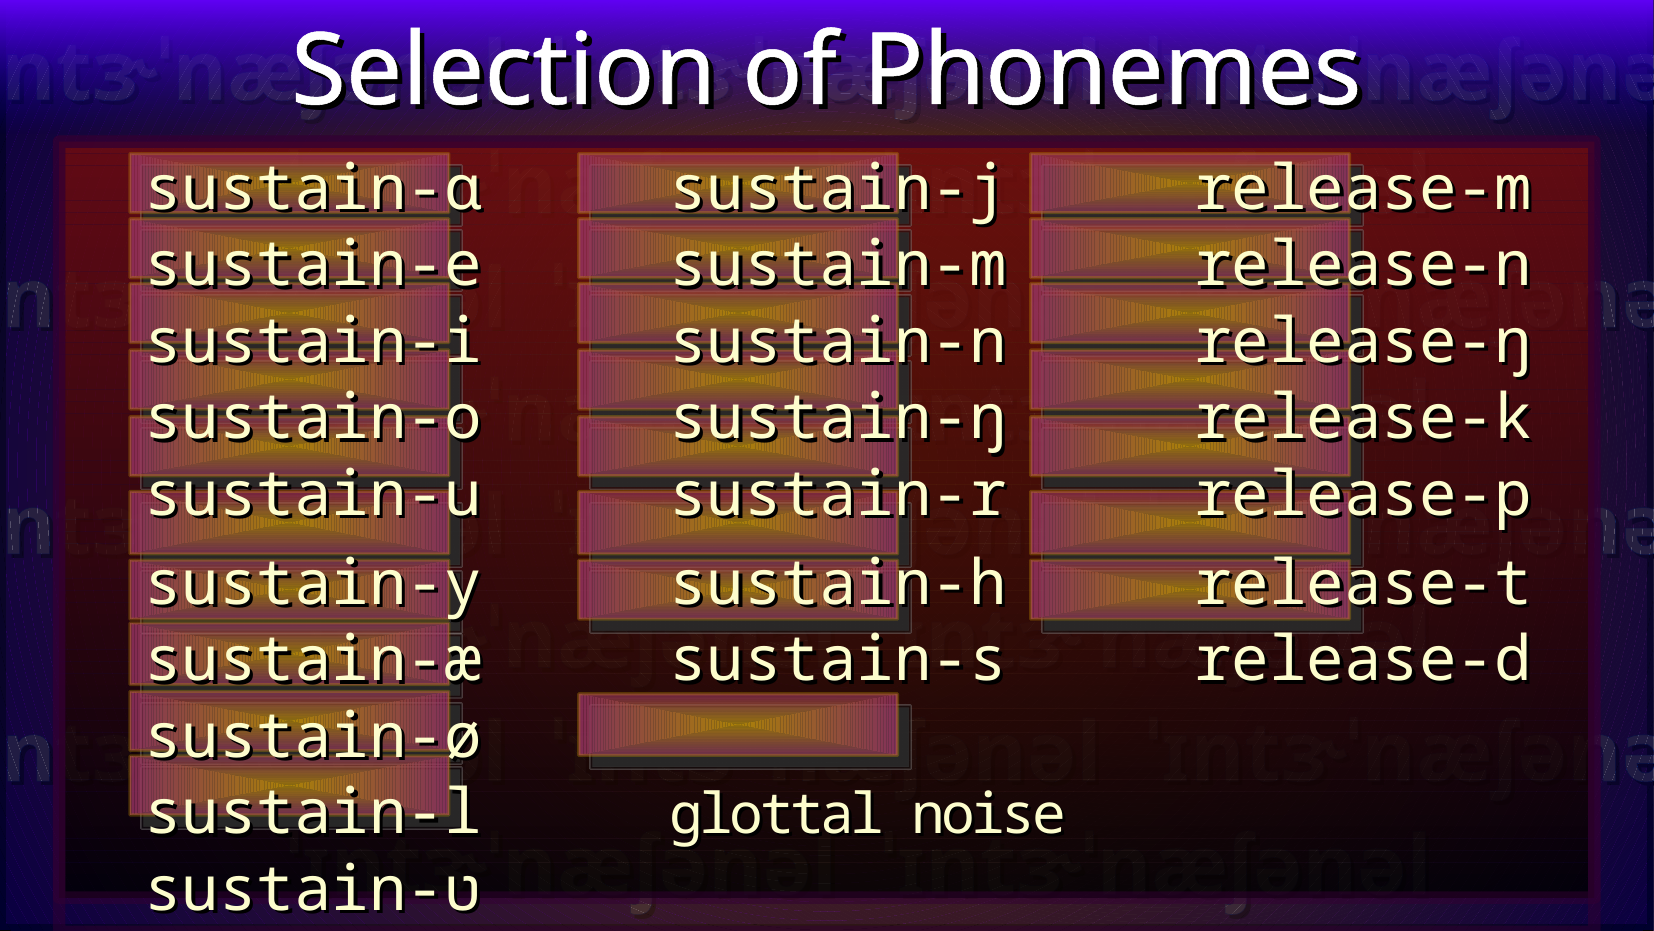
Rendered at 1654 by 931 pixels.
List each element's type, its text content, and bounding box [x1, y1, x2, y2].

title Selection of Phonemes [0, 0, 1654, 130]
text_box sustain-ɑ sustain-j release-m sustain-e sustain-m release-n sustain-i sustain-n release-ŋ sustain-o sustain-ŋ release-k sustain-u sustain-r release-p sustain-y sustain-h release-t sustain-æ sustain-s release-d sustain-ø sustain-l glottal noise sustain-ʋ [59, 141, 1595, 898]
